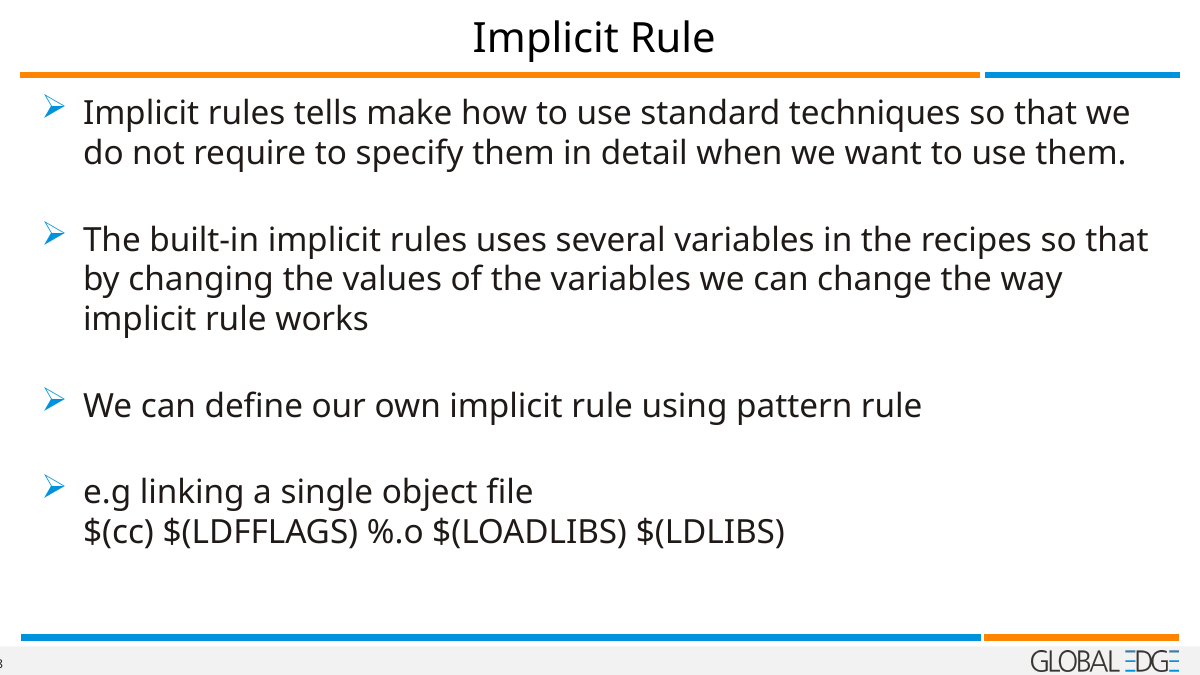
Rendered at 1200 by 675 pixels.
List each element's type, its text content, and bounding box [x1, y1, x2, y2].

title Implicit Rule [56, 6, 1132, 66]
picture [1031, 650, 1179, 672]
list Implicit rules tells make how to use standard techniques so that we do not require to specify them in detail when we want to use them. The built-in implicit rules uses several variables in the recipes so that by changing the values of the variables we can change the way implicit rule works We can define our own implicit rule using pattern rule e.g linking a single object file $(cc) $(LDFFLAGS) %.o $(LOADLIBS) $(LDLIBS) [30, 85, 1189, 601]
